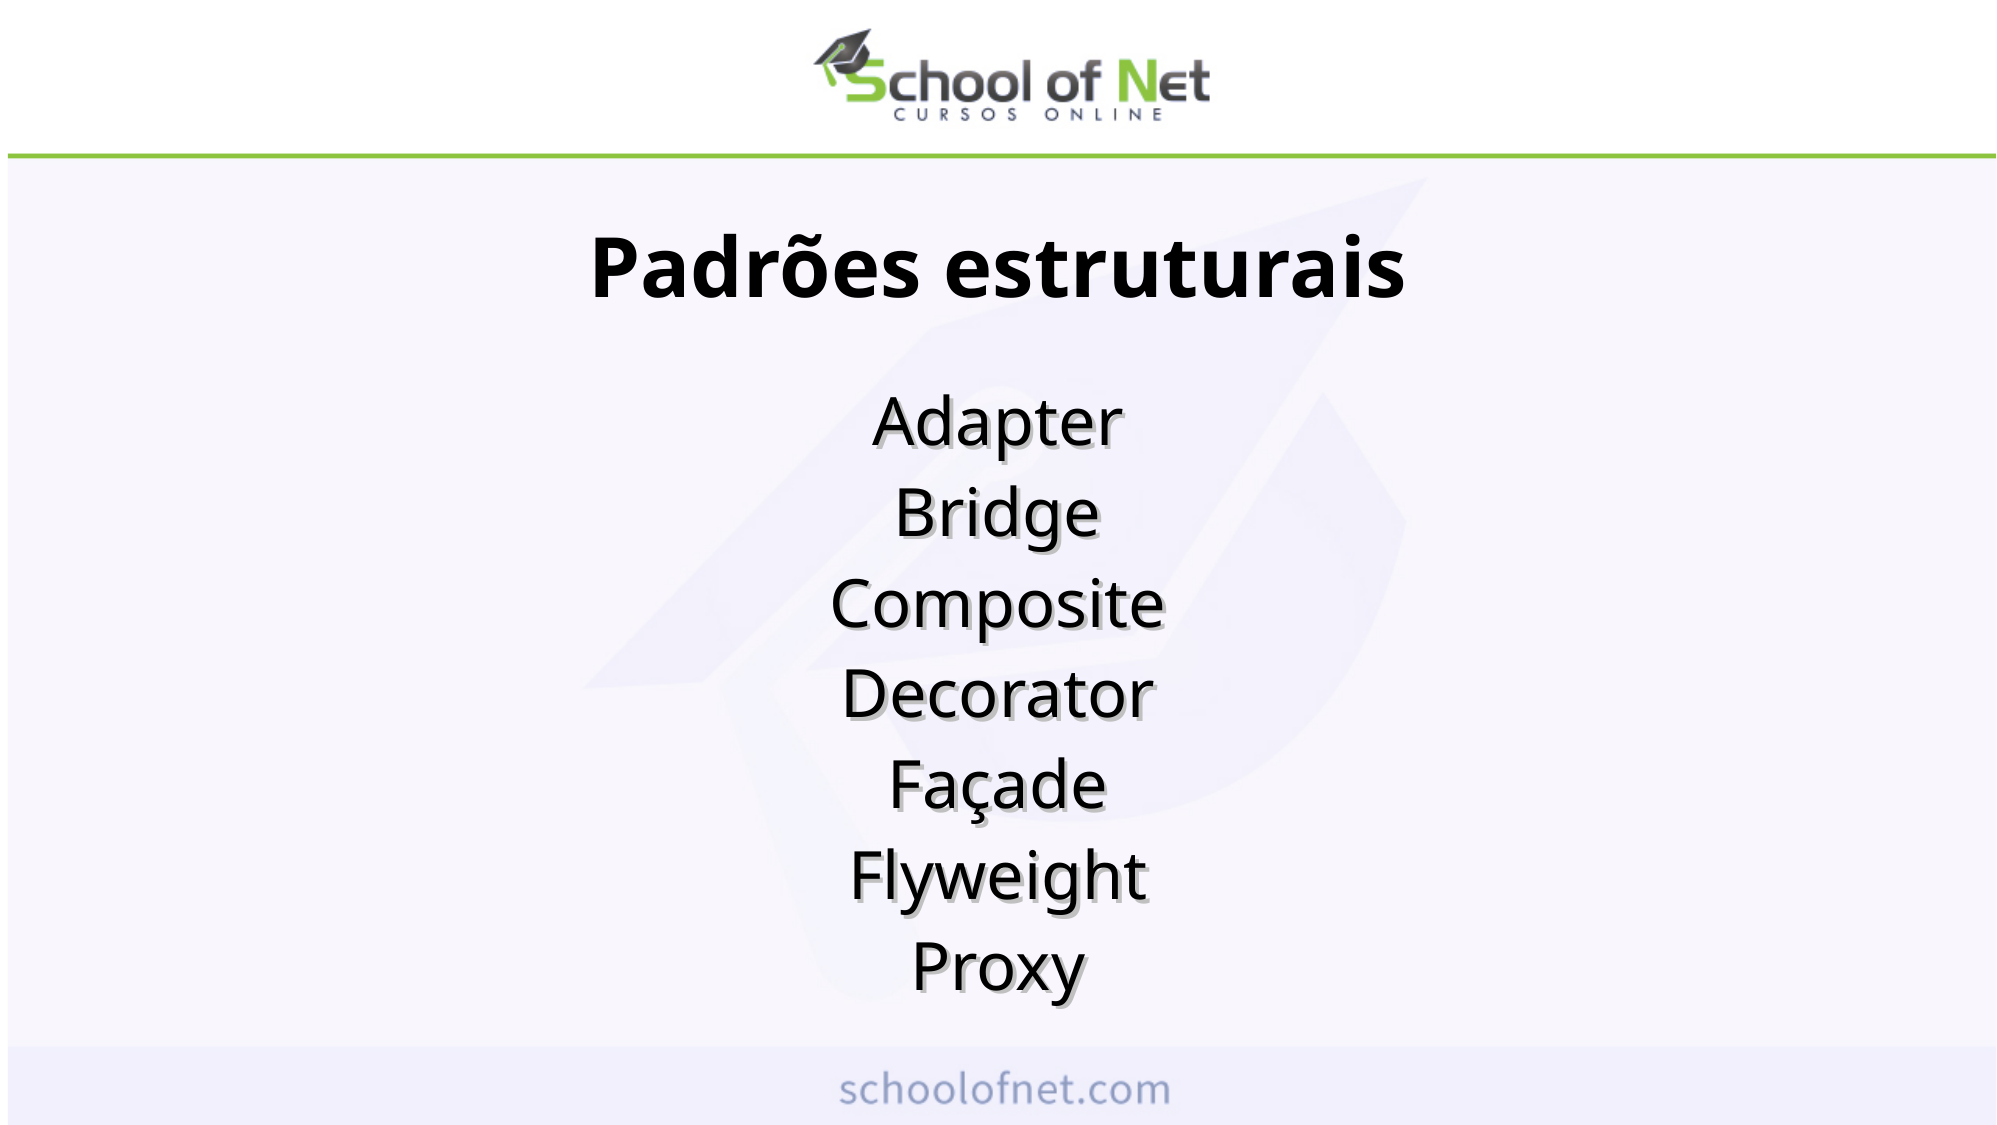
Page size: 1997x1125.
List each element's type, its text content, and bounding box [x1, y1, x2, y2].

subtitle Adapter Bridge Composite Decorator Façade Flyweight Proxy [99, 377, 1897, 1006]
title Padrões estruturais [99, 171, 1897, 360]
picture [7, 5, 1997, 1125]
